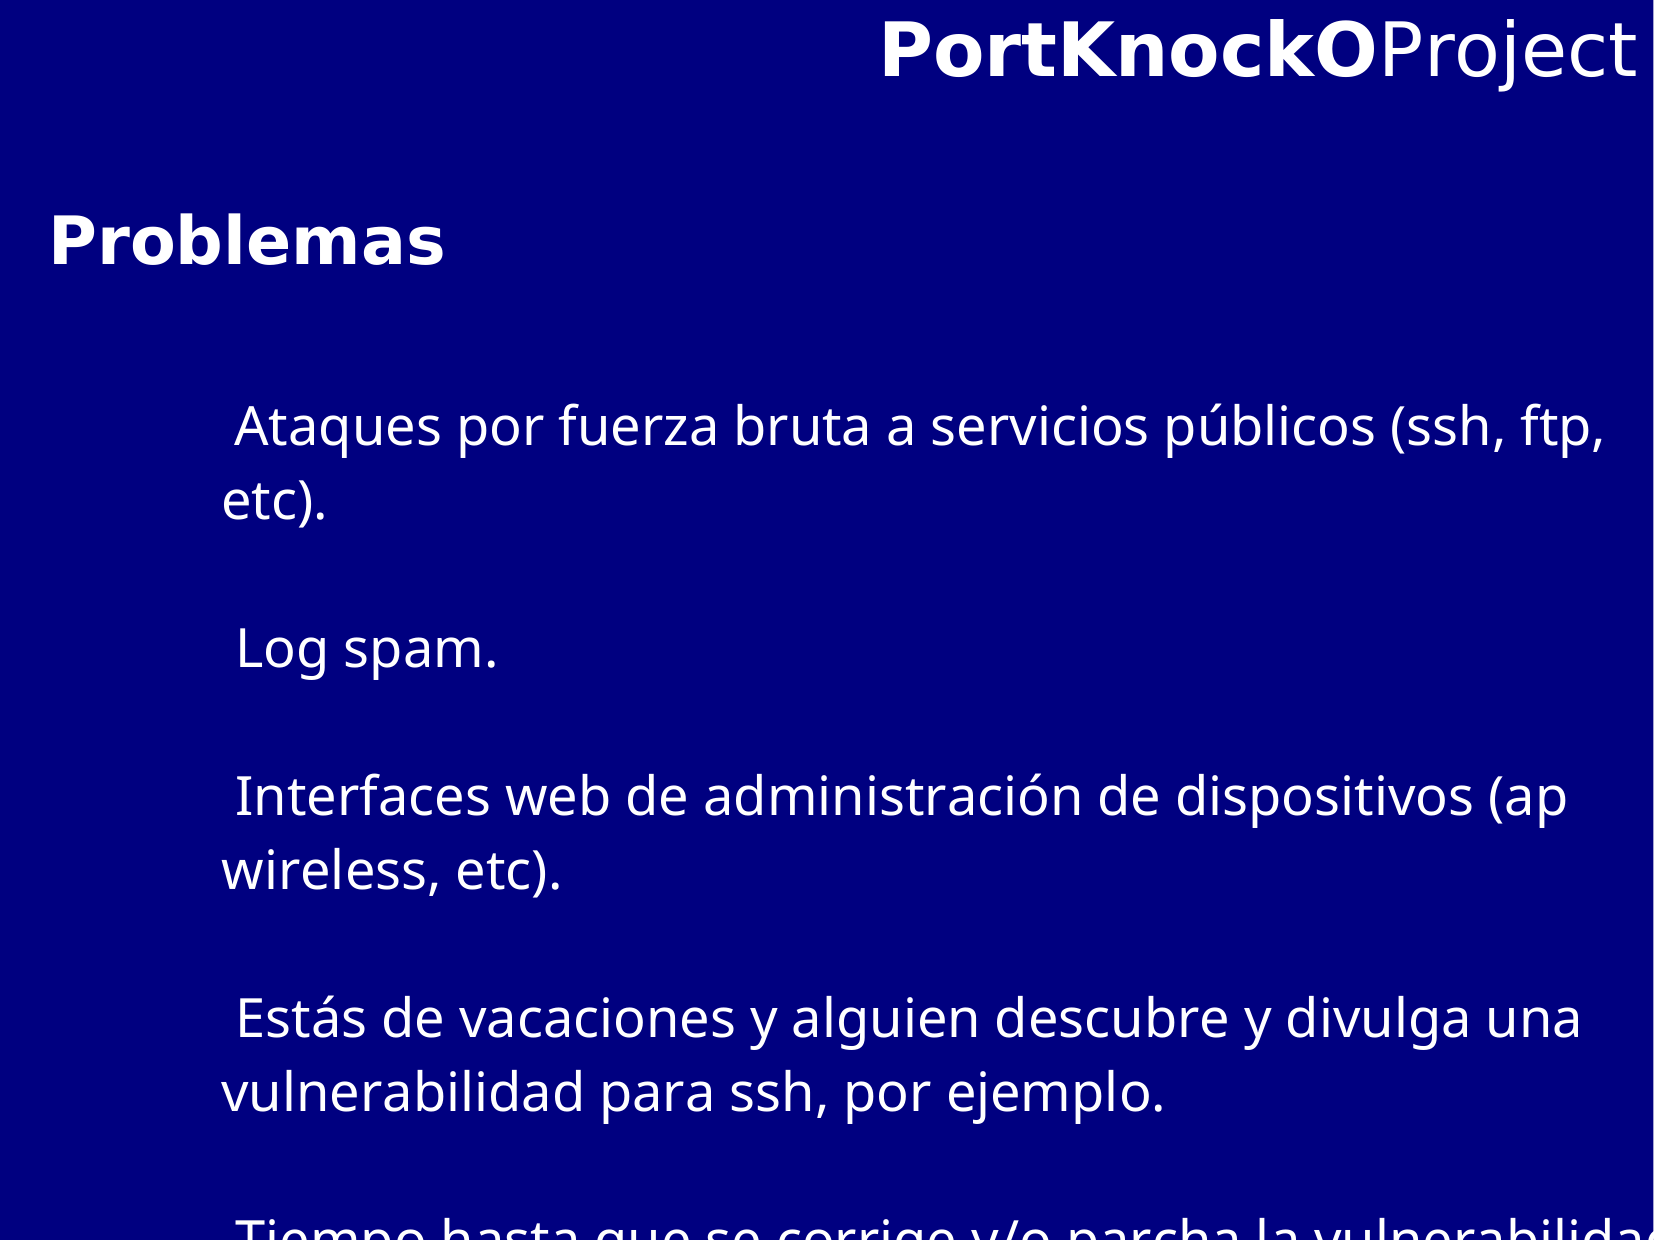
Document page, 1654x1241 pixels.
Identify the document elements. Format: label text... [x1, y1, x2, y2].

text_box Ataques por fuerza bruta a servicios públicos (ssh, ftp, etc). Log spam. Interfaces web de administración de dispositivos (ap wireless, etc). Estás de vacaciones y alguien descubre y divulga una vulnerabilidad para ssh, por ejemplo. Tiempo hasta que se corrige y/o parcha la vulnerabilidad. [206, 380, 1647, 1182]
text_box Problemas [33, 194, 461, 288]
text_box PortKnockOProject [863, 0, 1640, 103]
